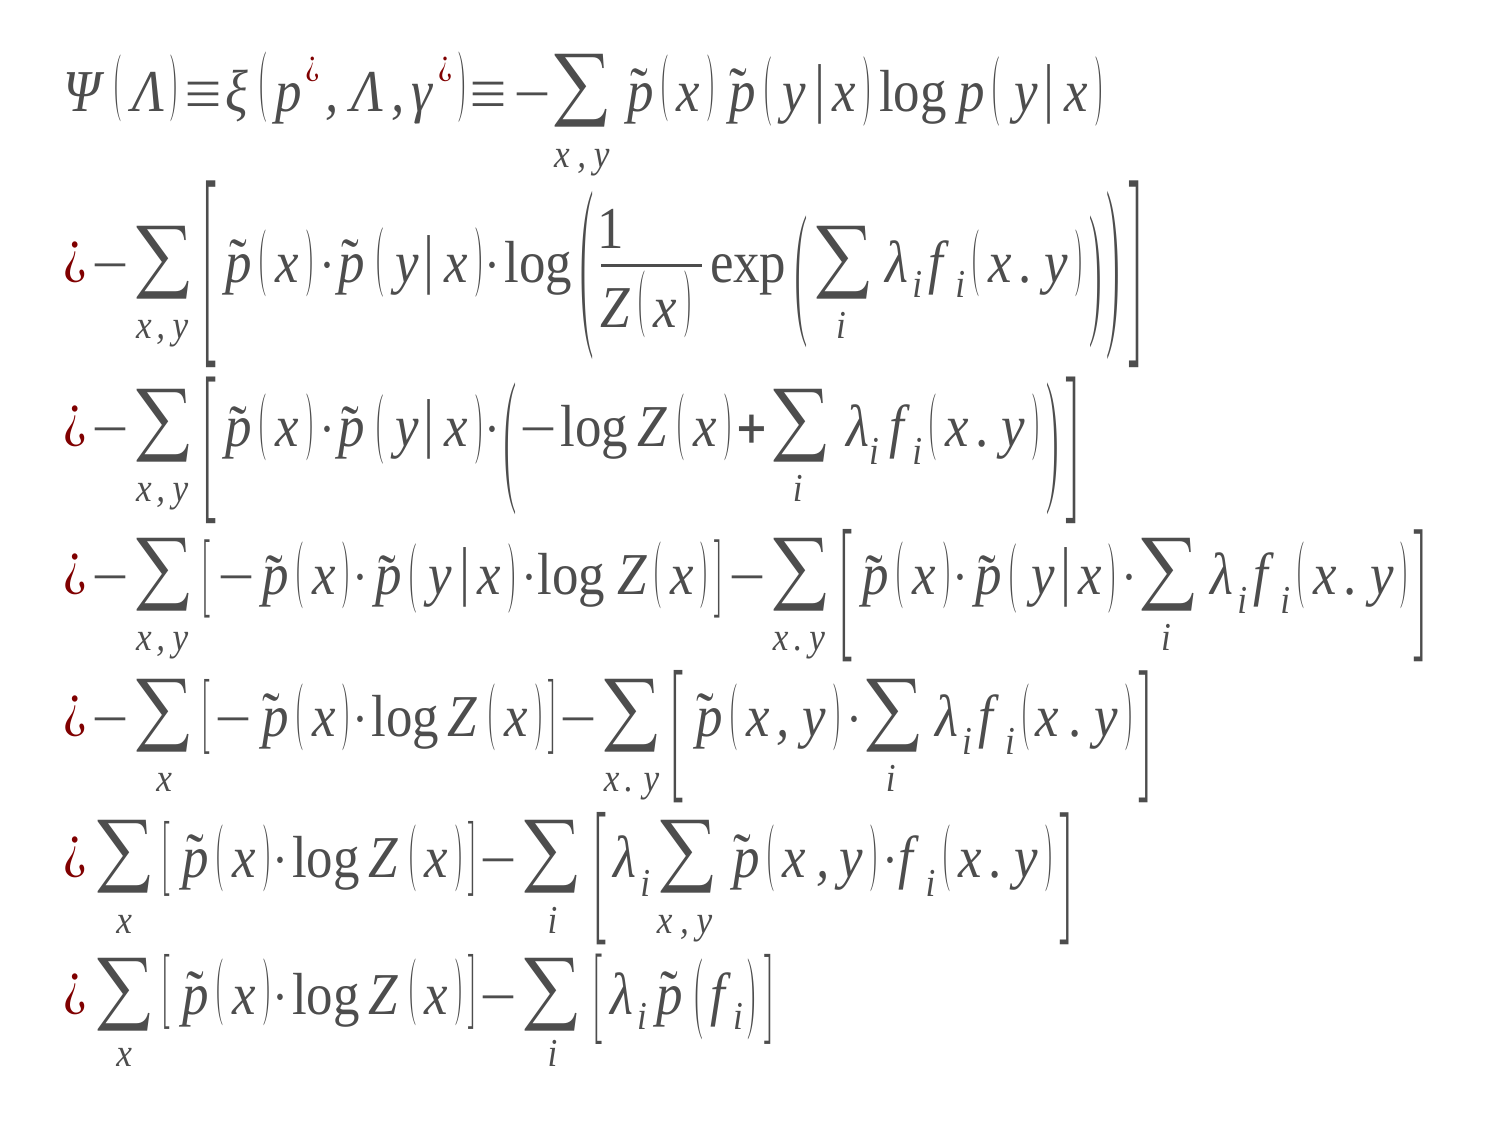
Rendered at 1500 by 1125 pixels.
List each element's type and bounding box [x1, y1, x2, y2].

chart [50, 48, 1450, 1077]
